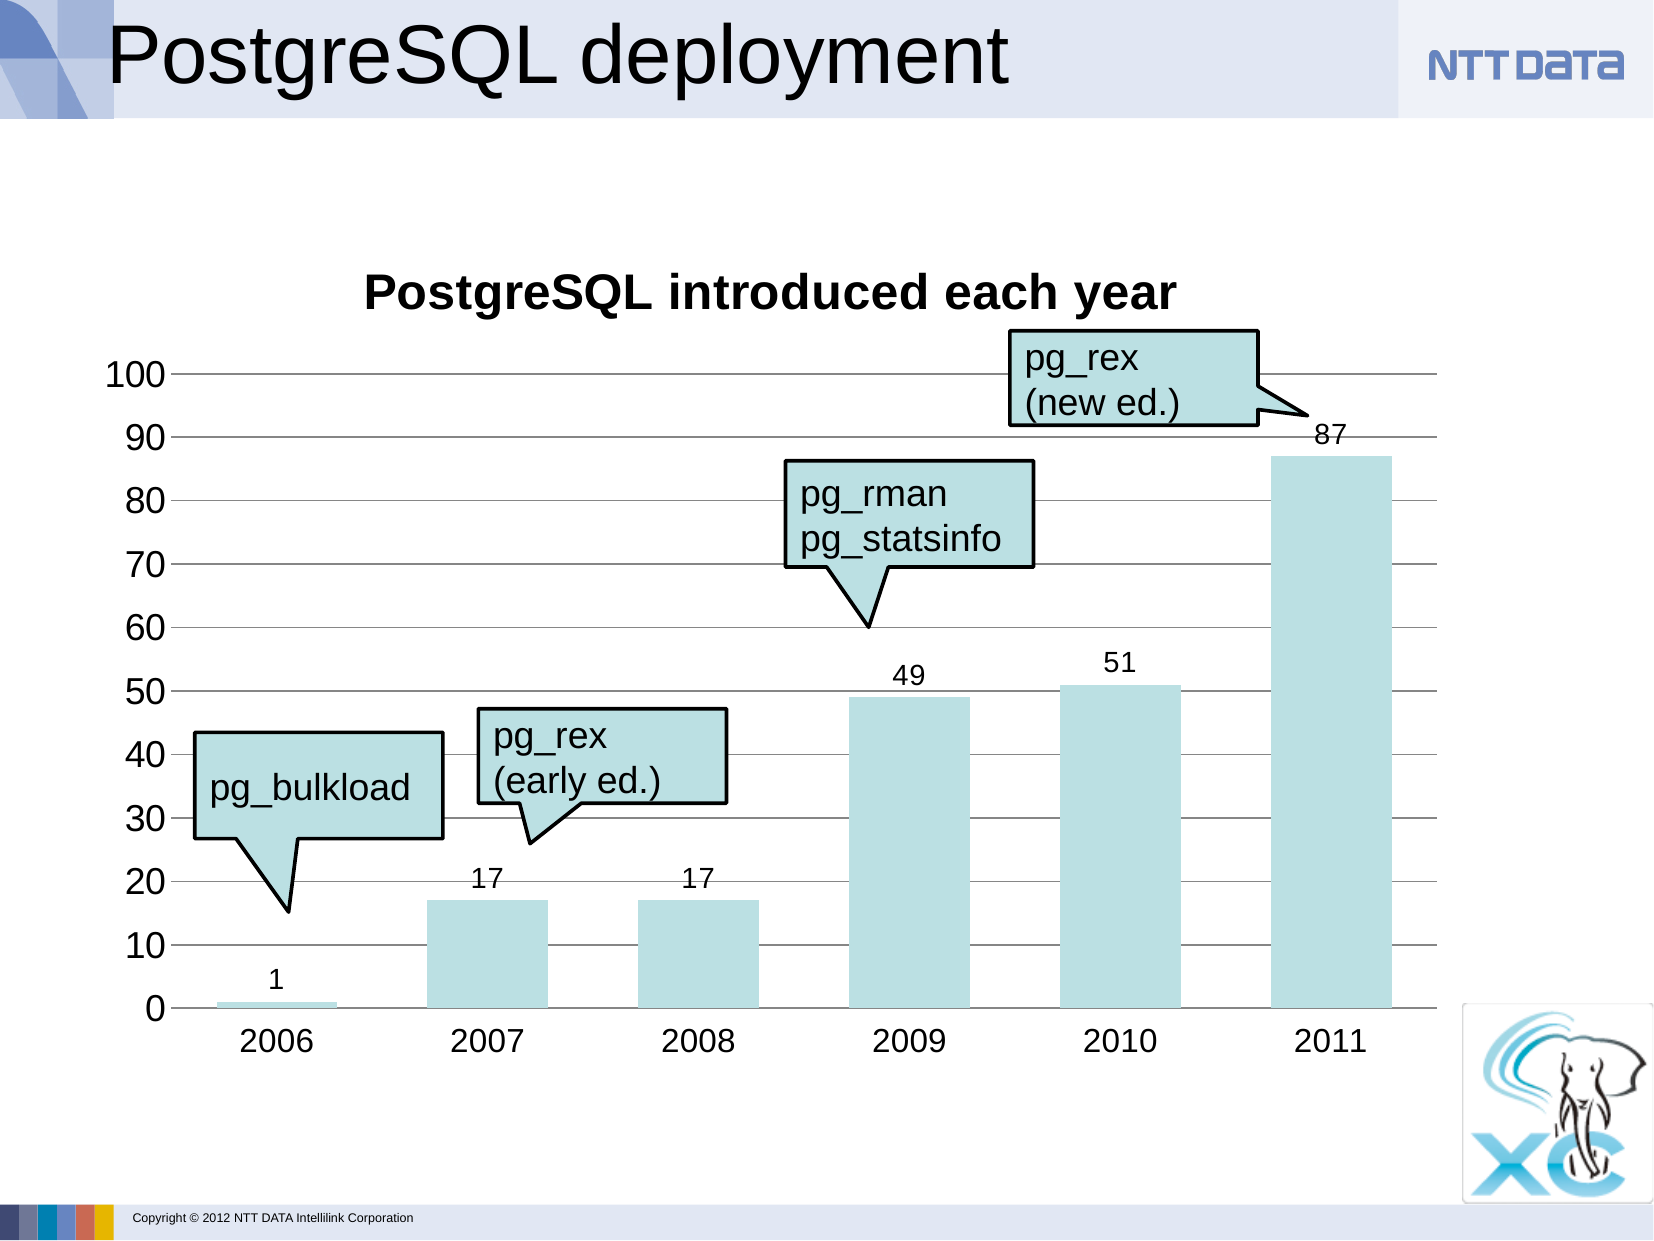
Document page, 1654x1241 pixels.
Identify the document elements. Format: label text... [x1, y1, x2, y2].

picture [0, 0, 114, 119]
title PostgreSQL deployment [106, 7, 1399, 101]
text_box pg_rex (early ed.) [478, 708, 727, 844]
text_box pg_bulkload [194, 732, 443, 913]
chart [76, 224, 1465, 1077]
picture [1429, 50, 1624, 80]
picture [1462, 1003, 1654, 1204]
text_box pg_rex (new ed.) [1009, 330, 1308, 426]
text_box pg_rman pg_statsinfo [785, 460, 1034, 628]
